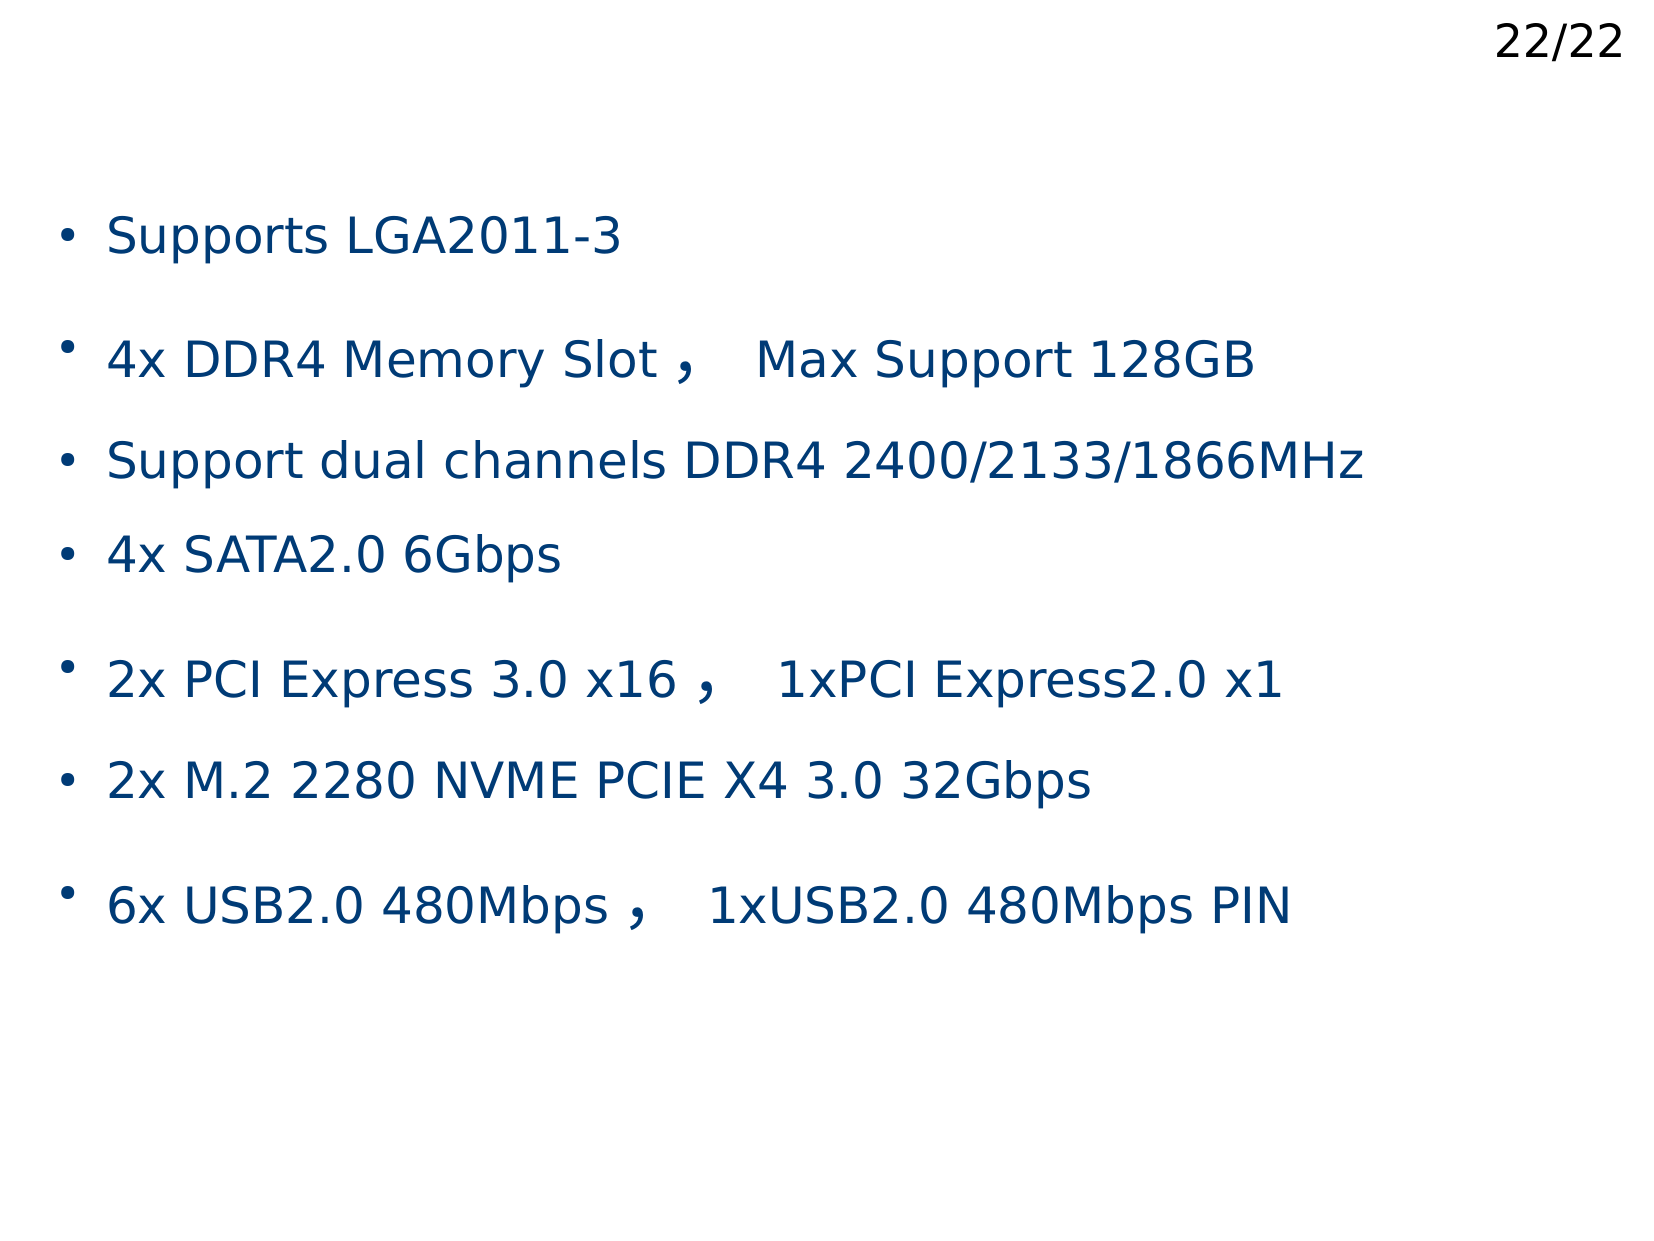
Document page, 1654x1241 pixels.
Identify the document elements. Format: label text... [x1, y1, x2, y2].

list Supports LGA2011-3 4x DDR4 Memory Slot，Max Support 128GB Support dual channels DDR4 2400/2133/1866MHz 4x SATA2.0 6Gbps 2x PCI Express 3.0 x16，1xPCI Express2.0 x1 2x M.2 2280 NVME PCIE X4 3.0 32Gbps 6x USB2.0 480Mbps，1xUSB2.0 480Mbps PIN [59, 206, 1625, 1211]
